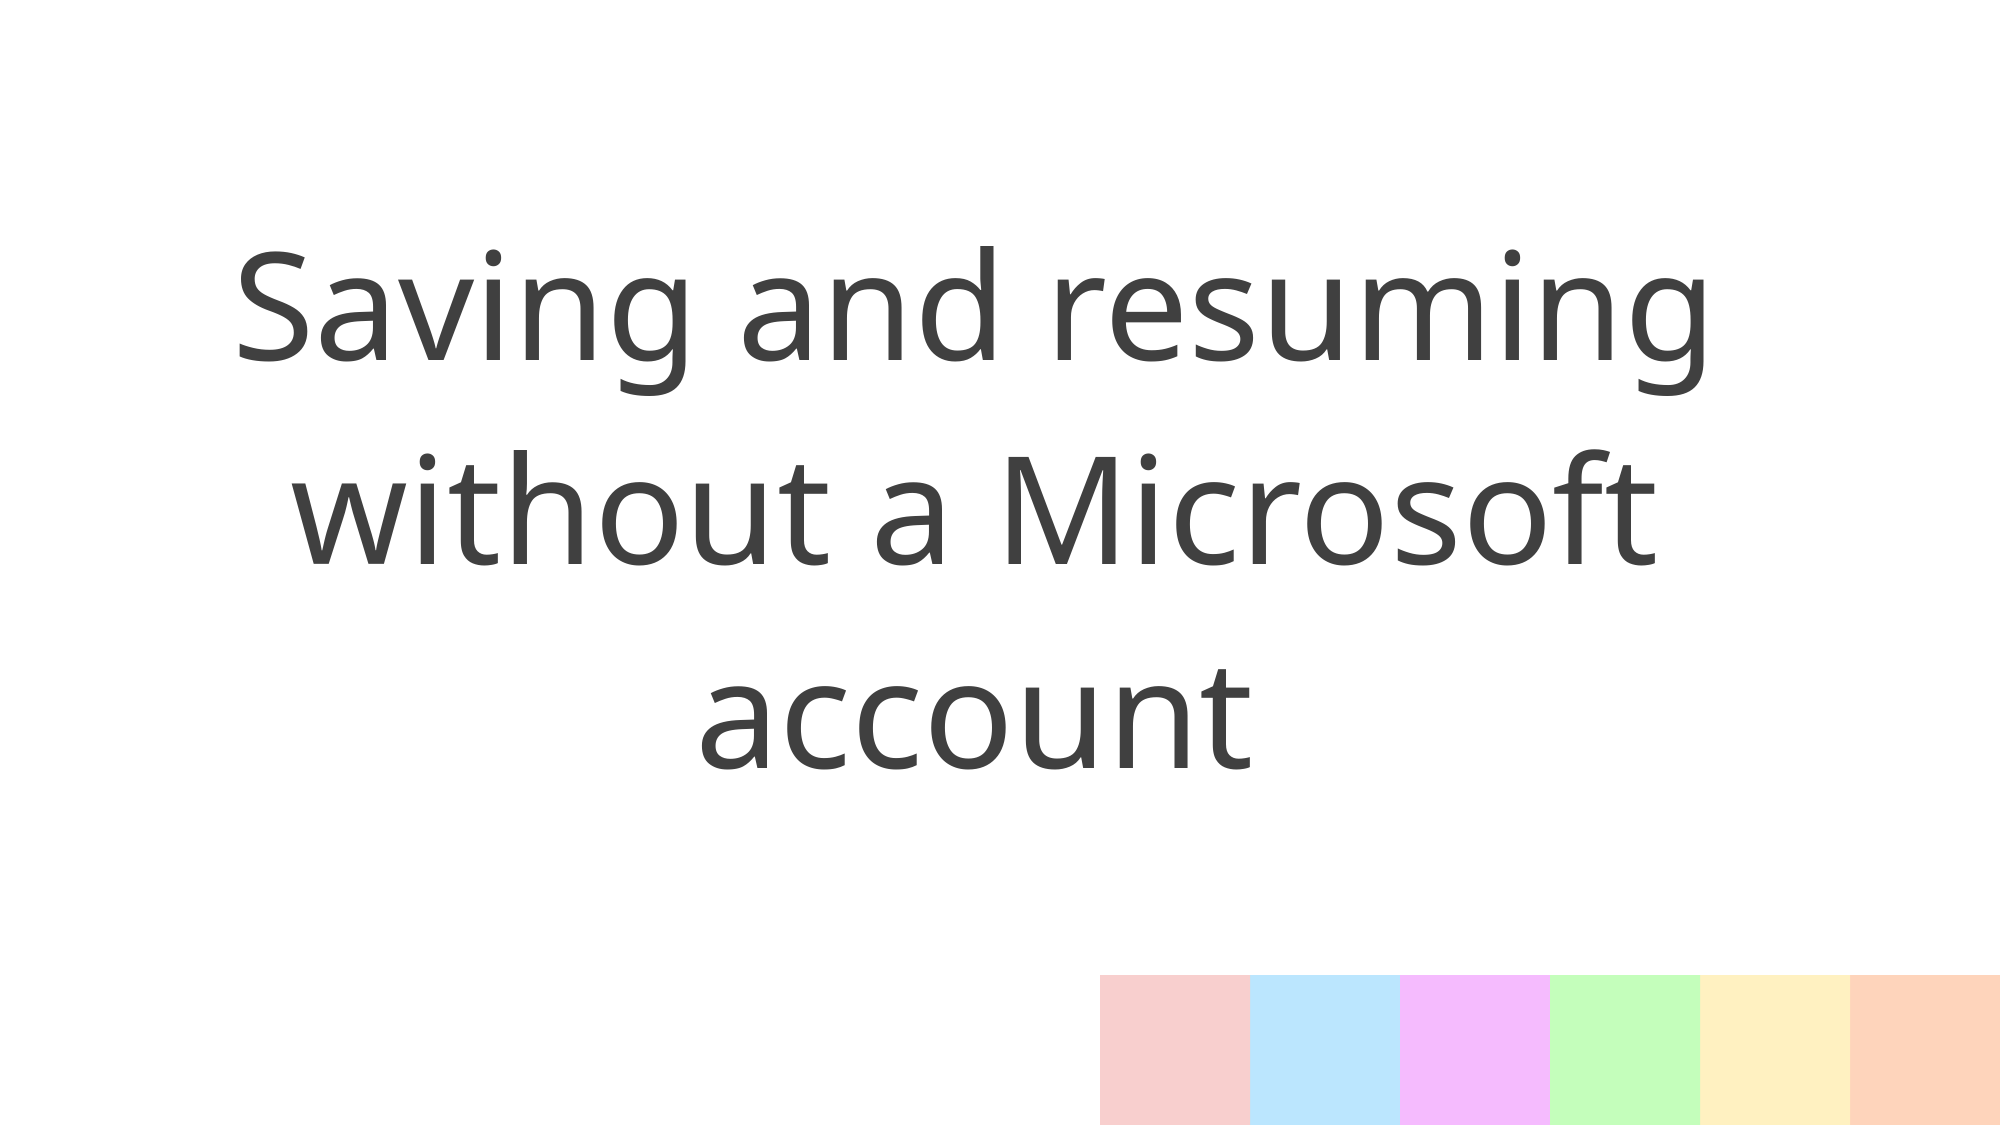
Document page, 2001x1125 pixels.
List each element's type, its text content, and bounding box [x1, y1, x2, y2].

title Saving and resuming without a Microsoft account [75, 199, 1876, 814]
